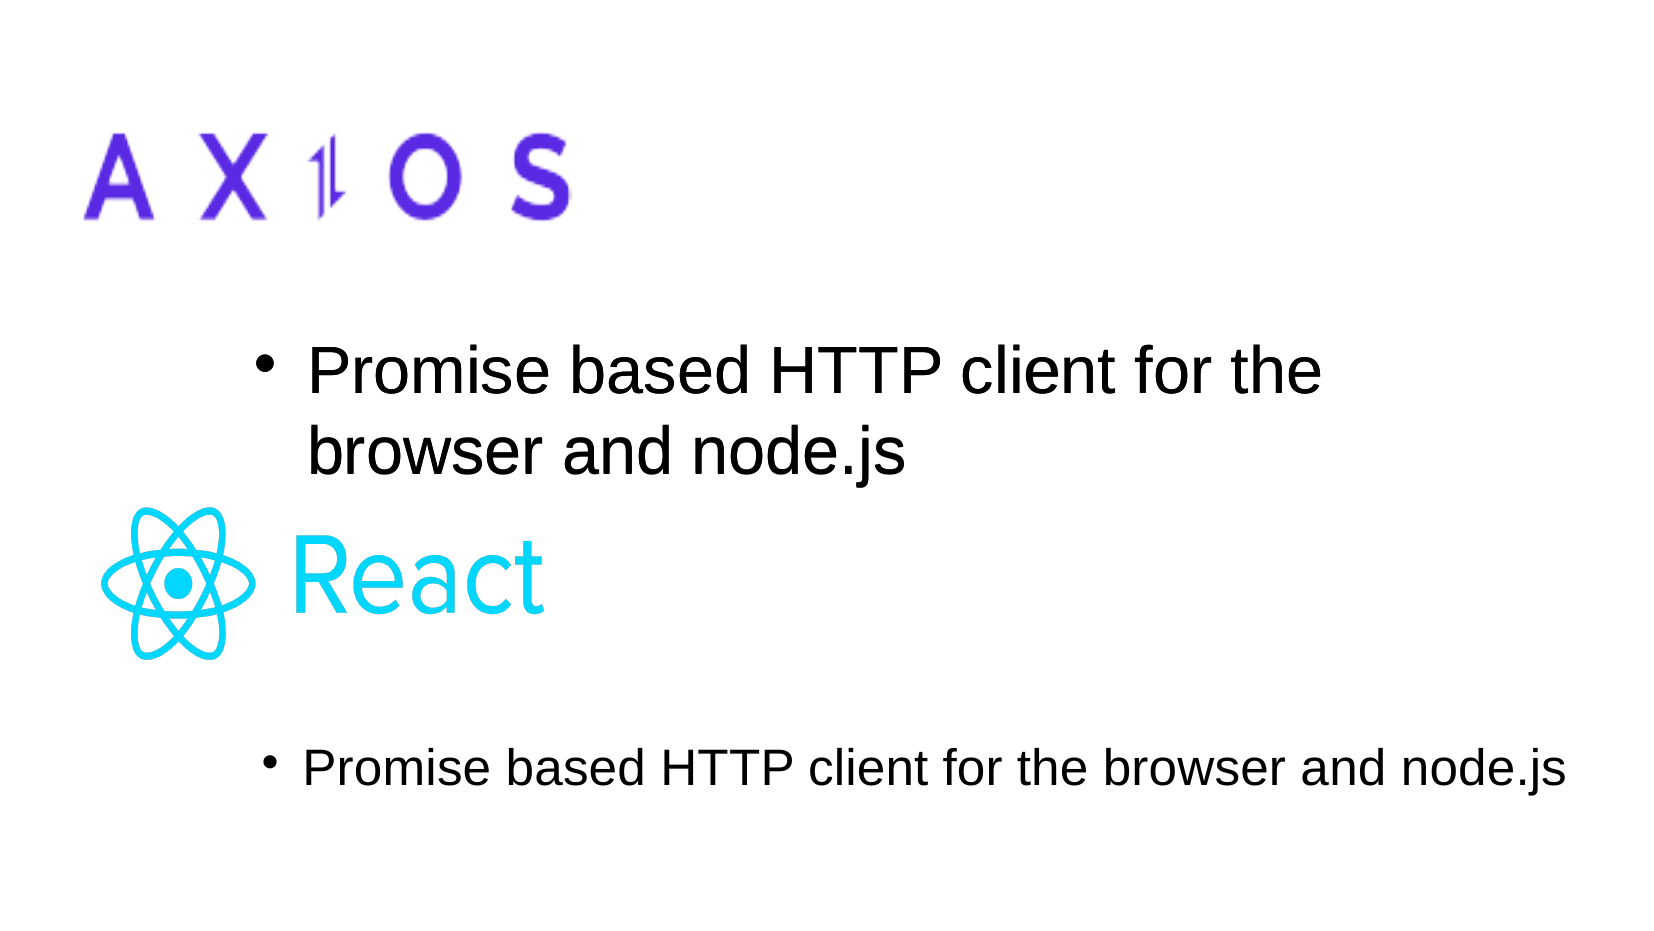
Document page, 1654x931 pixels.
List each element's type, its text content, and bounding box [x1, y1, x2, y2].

text_box Promise based HTTP client for the browser and node.js [248, 649, 1583, 851]
picture [82, 131, 572, 225]
text_box Promise based HTTP client for the browser and node.js [236, 217, 1571, 497]
picture [101, 507, 544, 660]
